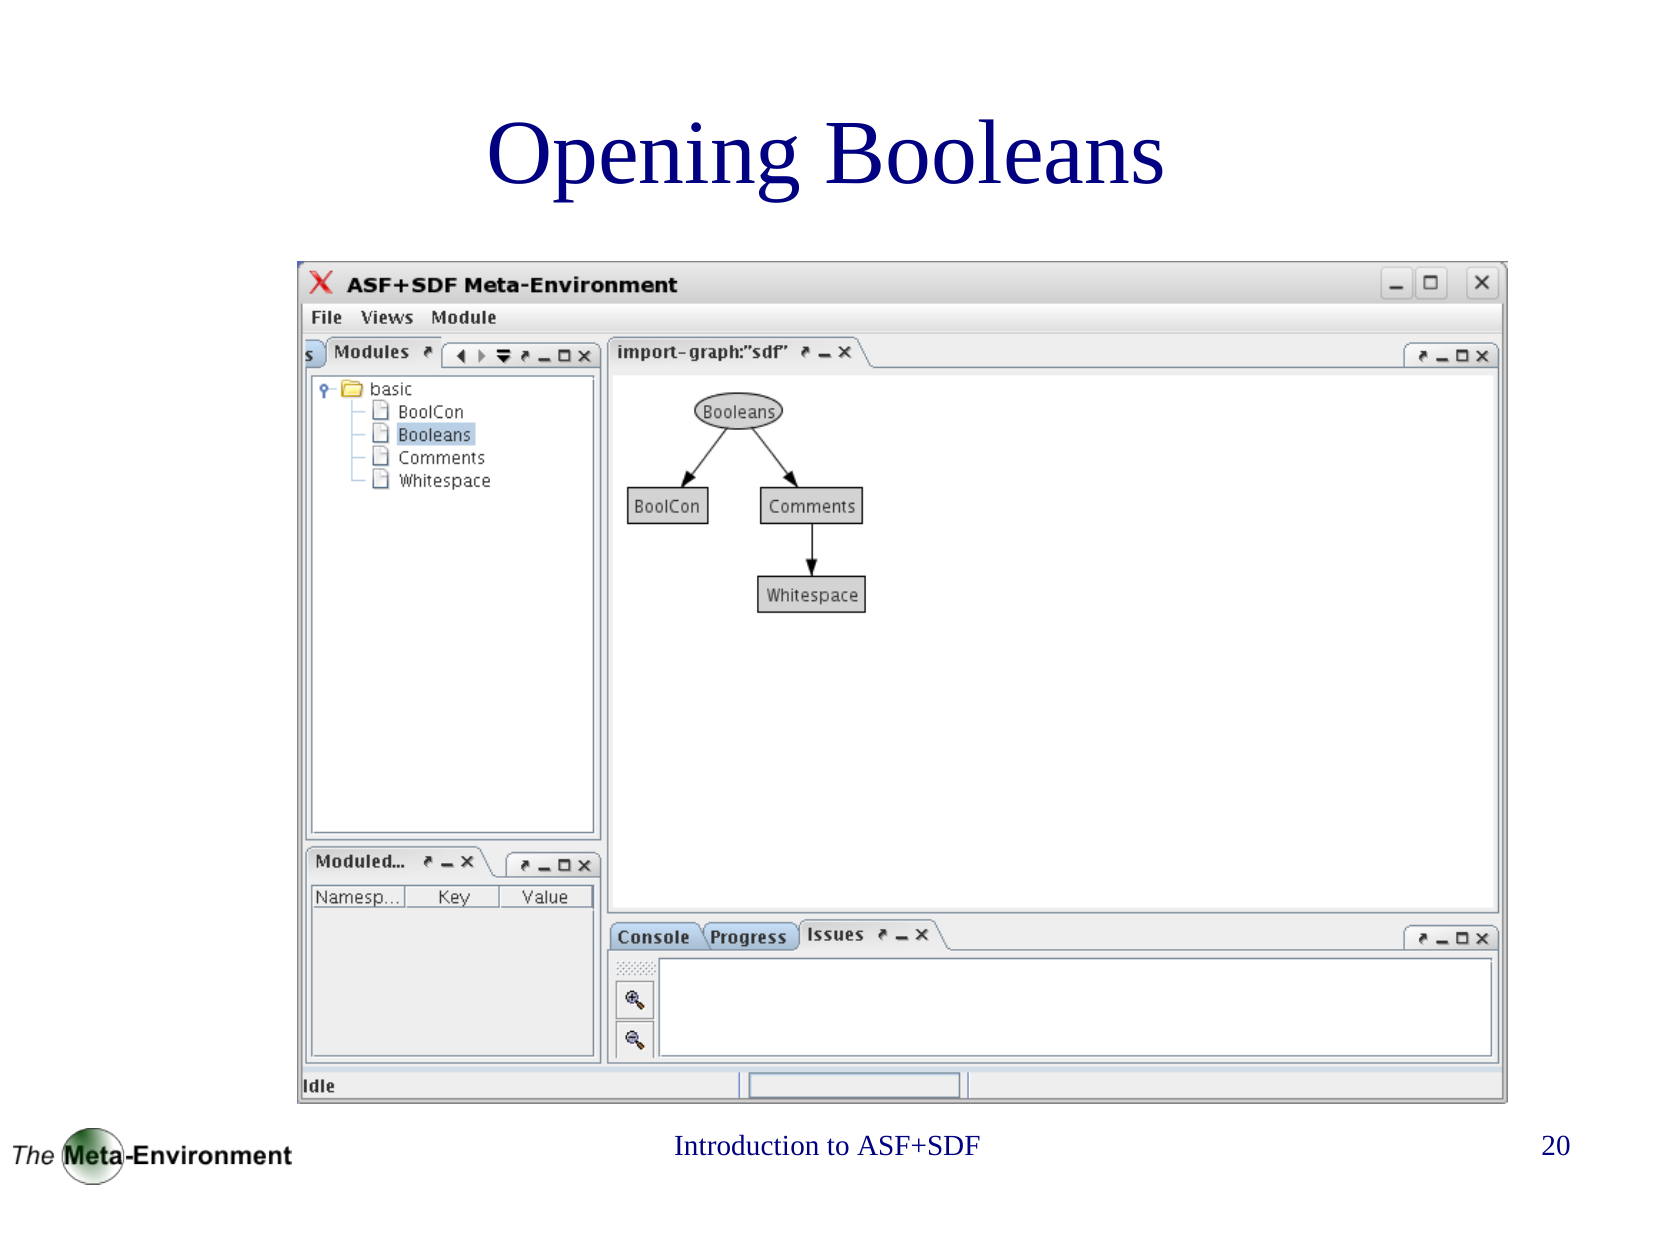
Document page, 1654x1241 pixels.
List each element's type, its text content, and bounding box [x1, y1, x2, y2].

picture [297, 261, 1508, 1104]
picture [13, 1128, 292, 1185]
title Opening Booleans [82, 49, 1571, 257]
